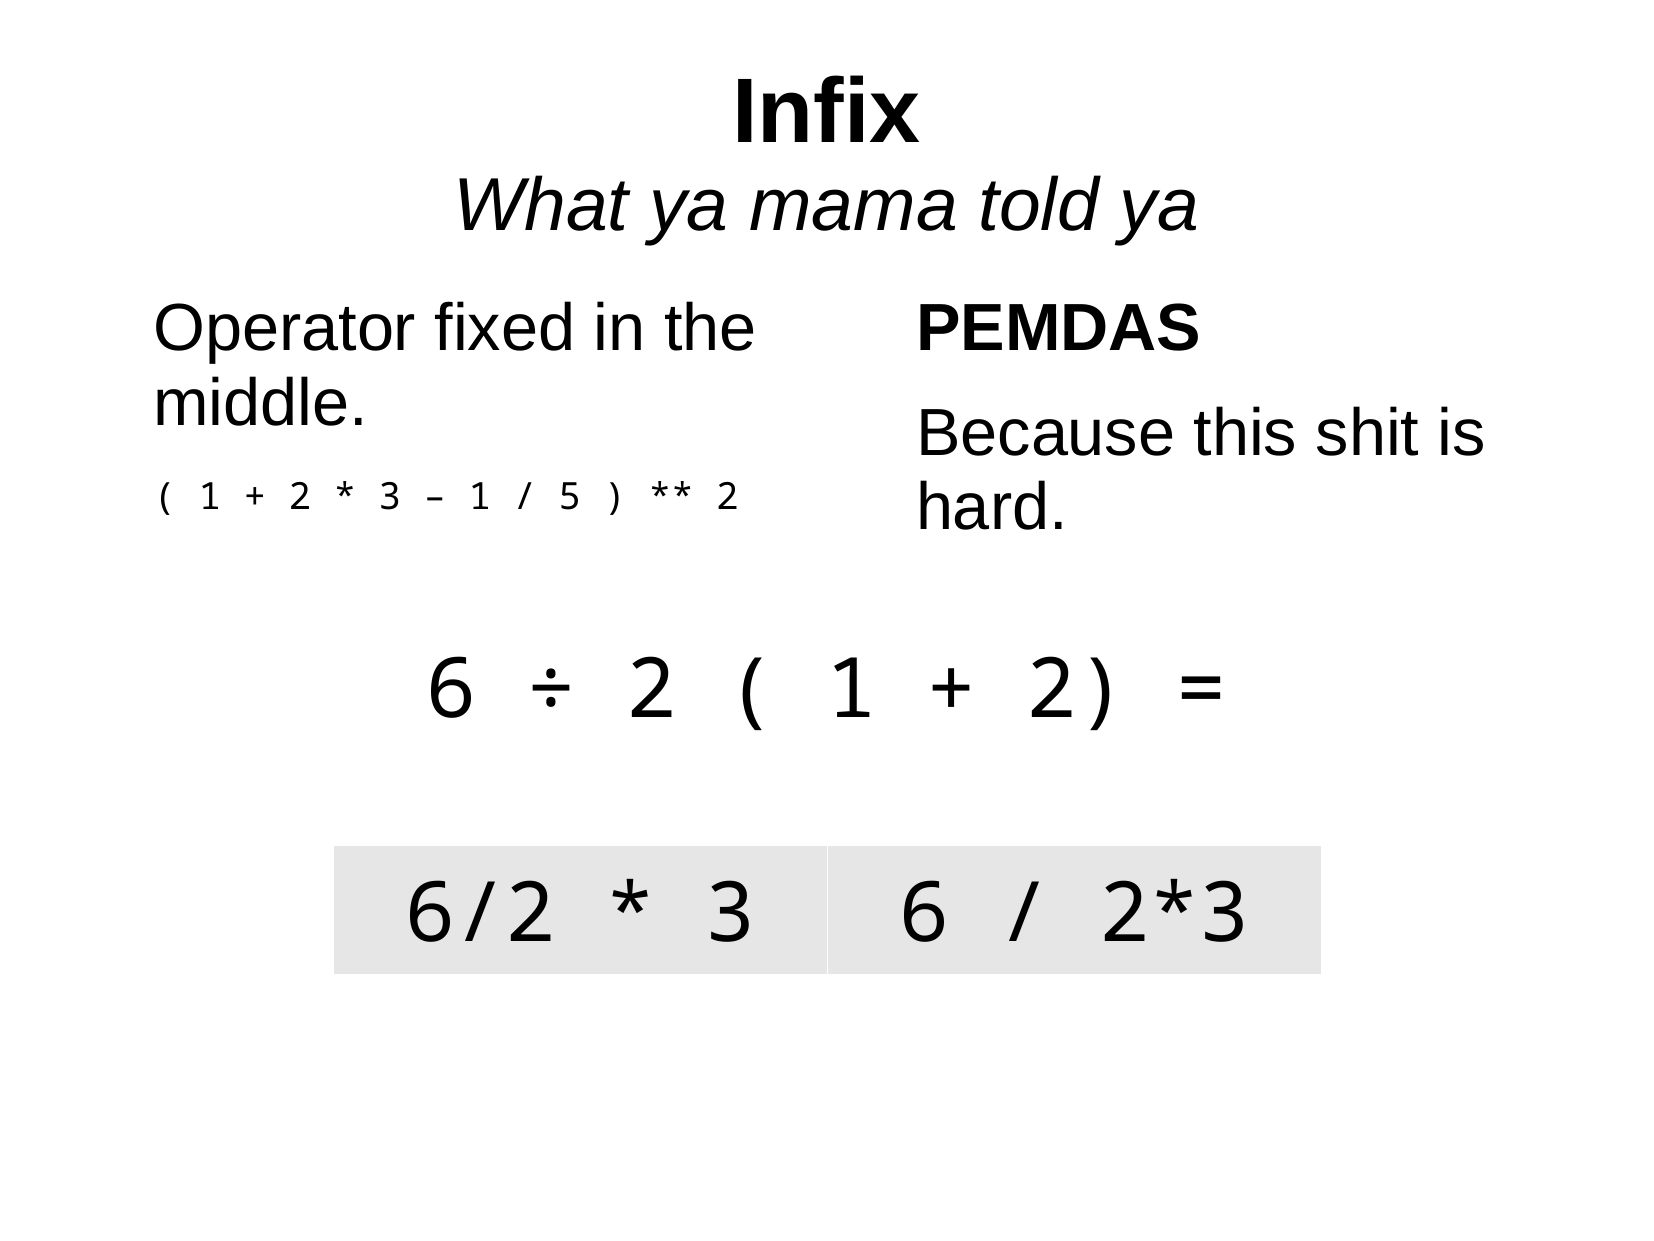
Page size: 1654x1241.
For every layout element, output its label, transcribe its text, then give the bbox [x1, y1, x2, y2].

list Operator fixed in the middle. ( 1 + 2 * 3 – 1 / 5 ) ** 2 [82, 290, 809, 634]
list PEMDAS Because this shit is hard. [845, 290, 1572, 1010]
table_header 6 / 2*3 [828, 846, 1321, 974]
table_header 6/2 * 3 [334, 846, 827, 974]
text_box 6 ÷ 2 ( 1 + 2) = [391, 620, 1262, 811]
title Infix What ya mama told ya [82, 49, 1571, 257]
